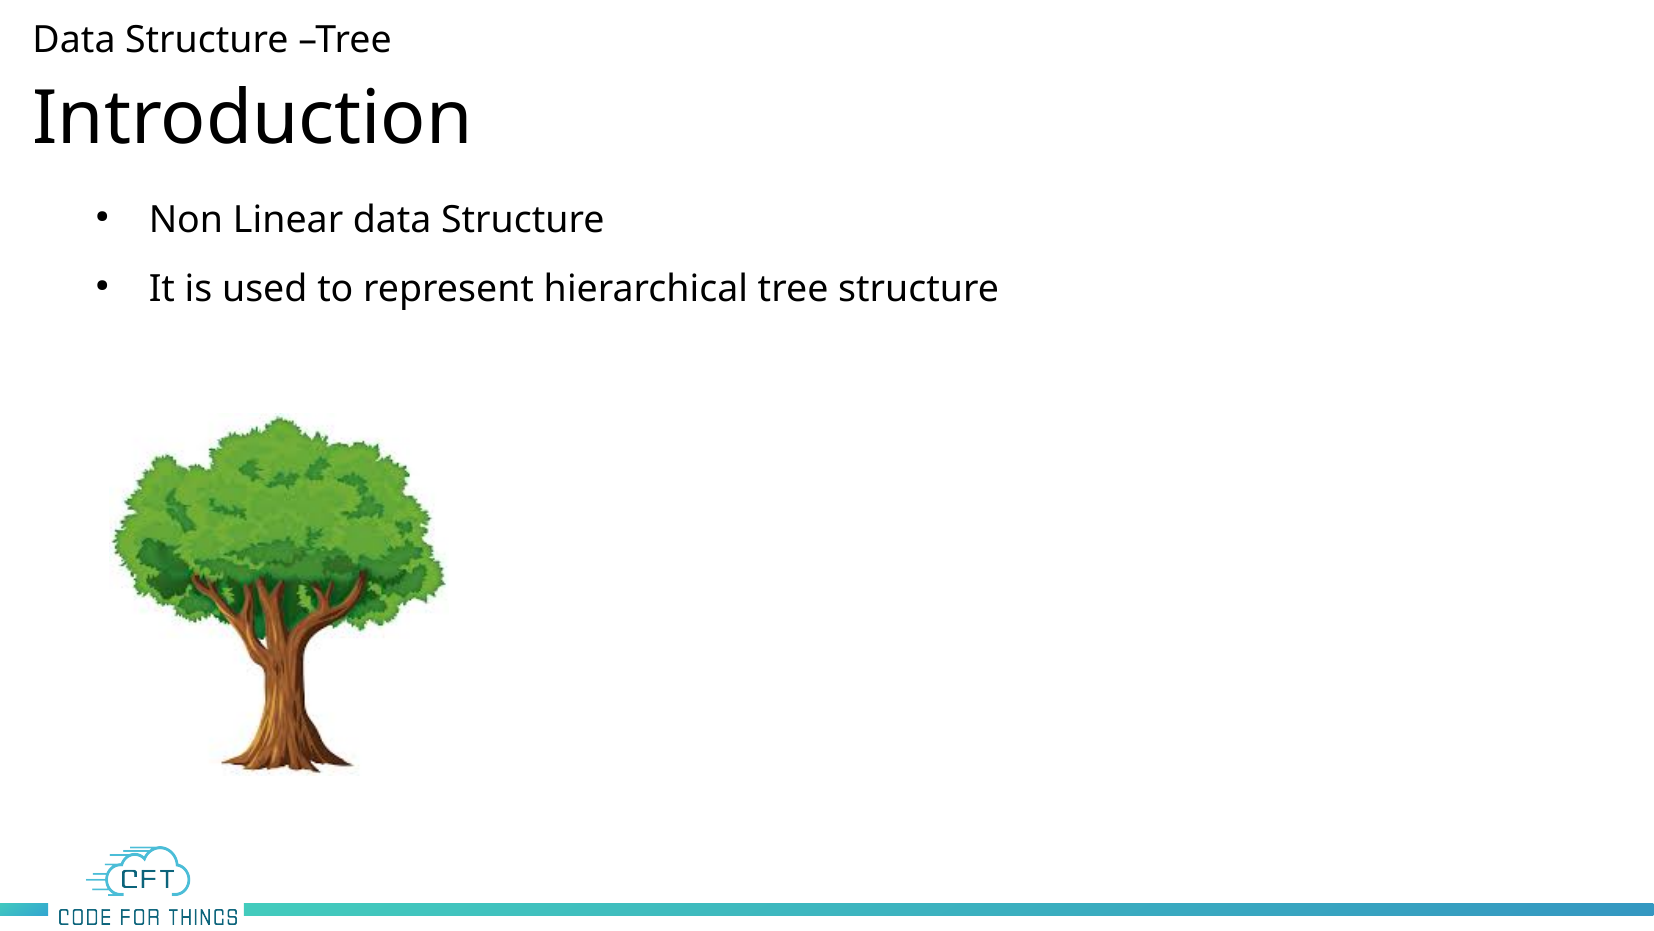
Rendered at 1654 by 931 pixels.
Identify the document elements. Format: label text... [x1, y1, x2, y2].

text_box Non Linear data Structure [63, 185, 827, 244]
picture [109, 413, 449, 776]
picture [59, 846, 237, 925]
text_box It is used to represent hierarchical tree structure [63, 254, 1371, 331]
title Data Structure –Tree Introduction [32, 12, 1184, 166]
